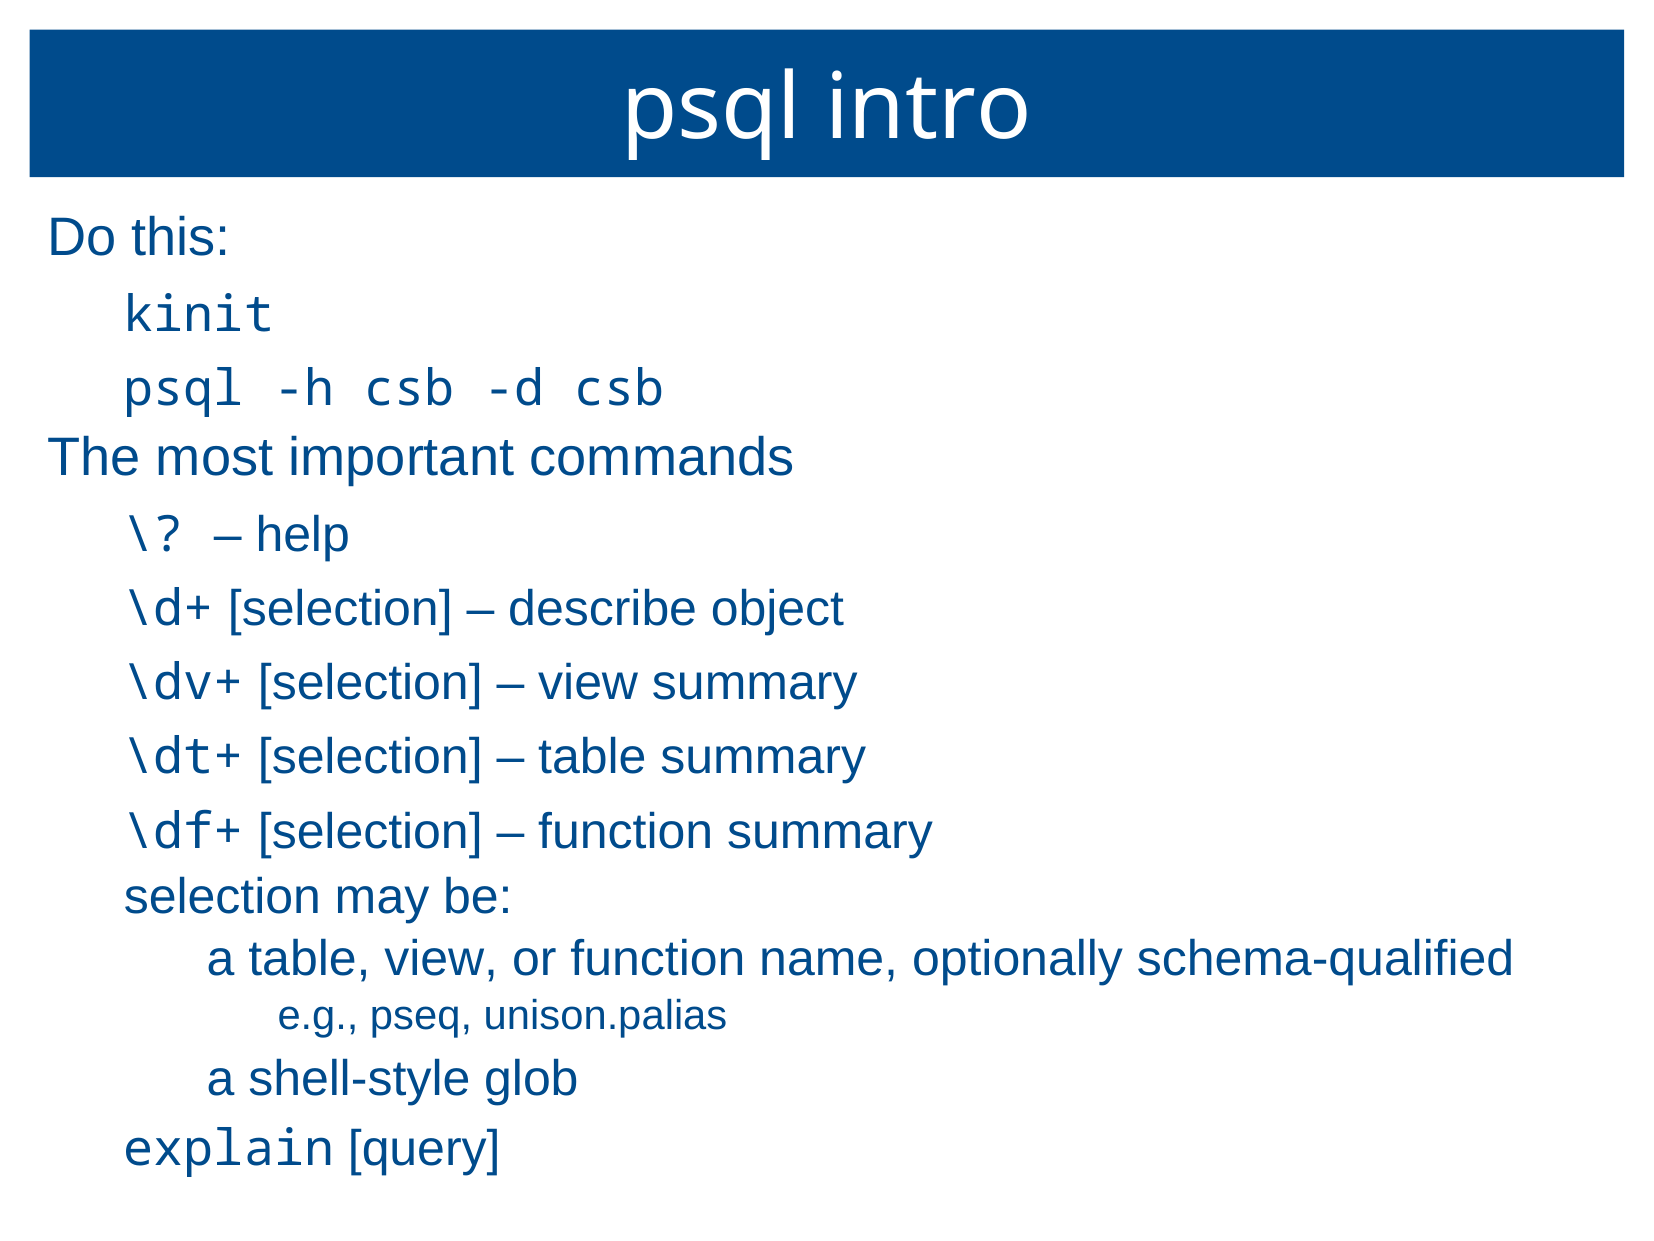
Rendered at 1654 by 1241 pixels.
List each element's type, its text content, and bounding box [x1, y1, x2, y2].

title psql intro [29, 29, 1625, 178]
list Do this: kinit psql -h csb -d csb The most important commands \? – help \d+ [selection] – describe object \dv+ [selection] – view summary \dt+ [selection] – table summary \df+ [selection] – function summary selection may be: a table, view, or function name, optionally schema-qualified e.g., pseq, unison.palias a shell-style glob explain [query] [29, 206, 1625, 1152]
